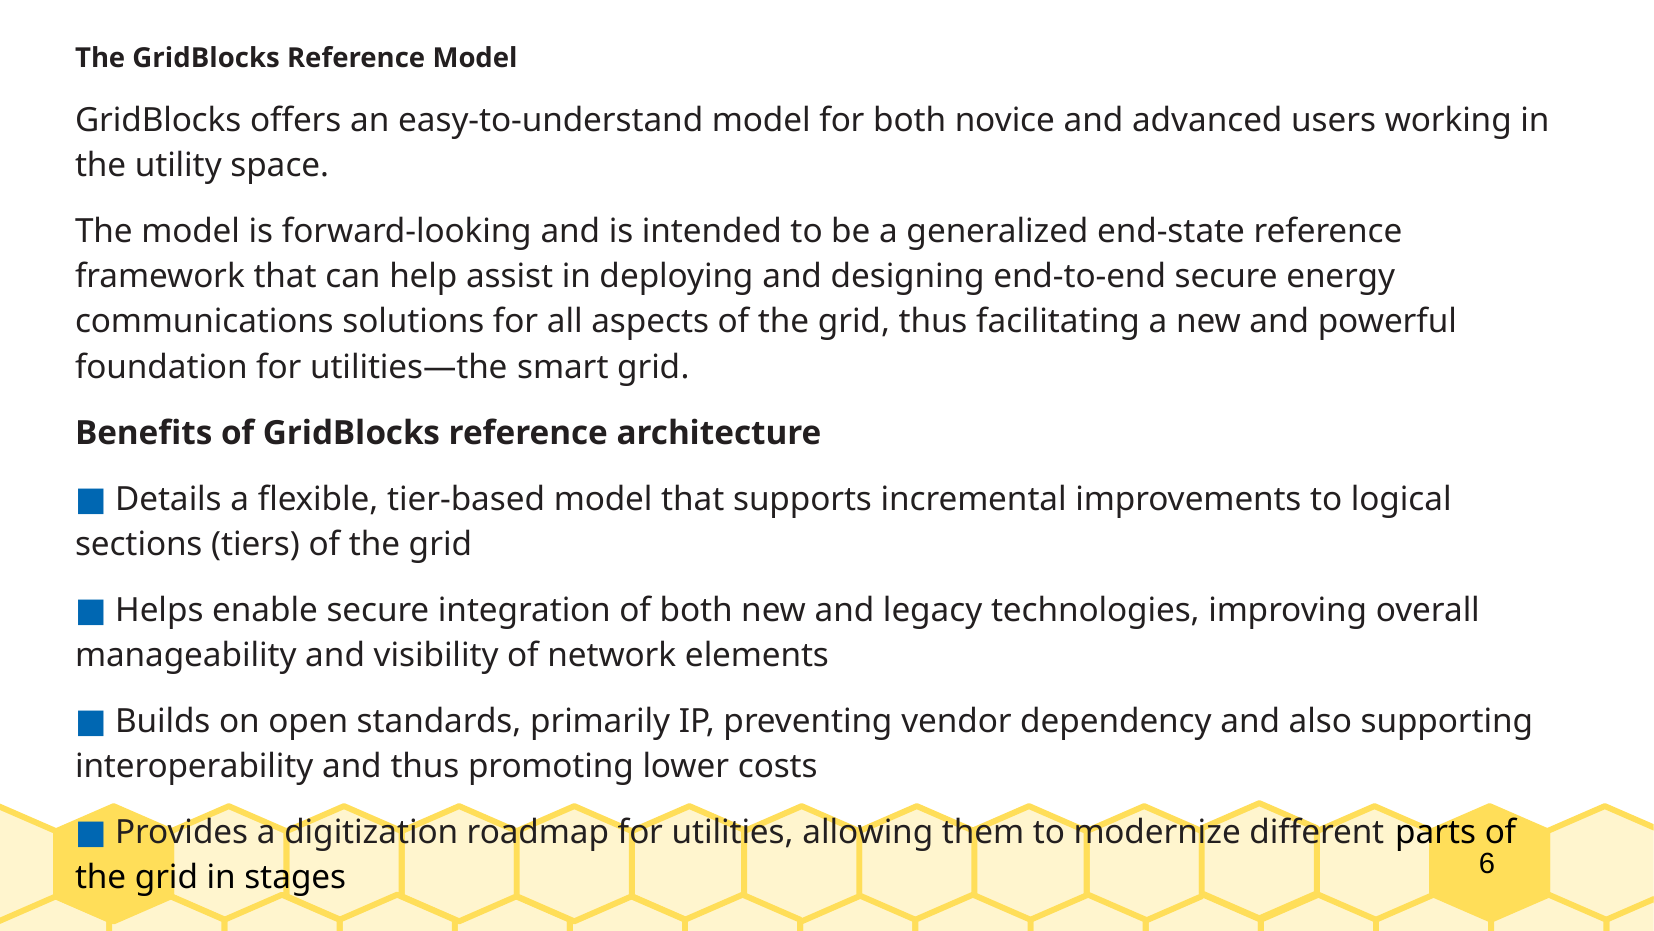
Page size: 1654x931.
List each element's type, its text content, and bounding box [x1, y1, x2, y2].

list The GridBlocks Reference Model GridBlocks offers an easy-to-understand model for both novice and advanced users working in the utility space. The model is forward-looking and is intended to be a generalized end-state reference framework that can help assist in deploying and designing end-to-end secure energy communications solutions for all aspects of the grid, thus facilitating a new and powerful foundation for utilities—the smart grid. Benefits of GridBlocks reference architecture ■ Details a flexible, tier-based model that supports incremental improvements to logical sections (tiers) of the grid ■ Helps enable secure integration of both new and legacy technologies, improving overall manageability and visibility of network elements ■ Builds on open standards, primarily IP, preventing vendor dependency and also supporting interoperability and thus promoting lower costs ■ Provides a digitization roadmap for utilities, allowing them to modernize different parts of the grid in stages [75, 37, 1564, 901]
